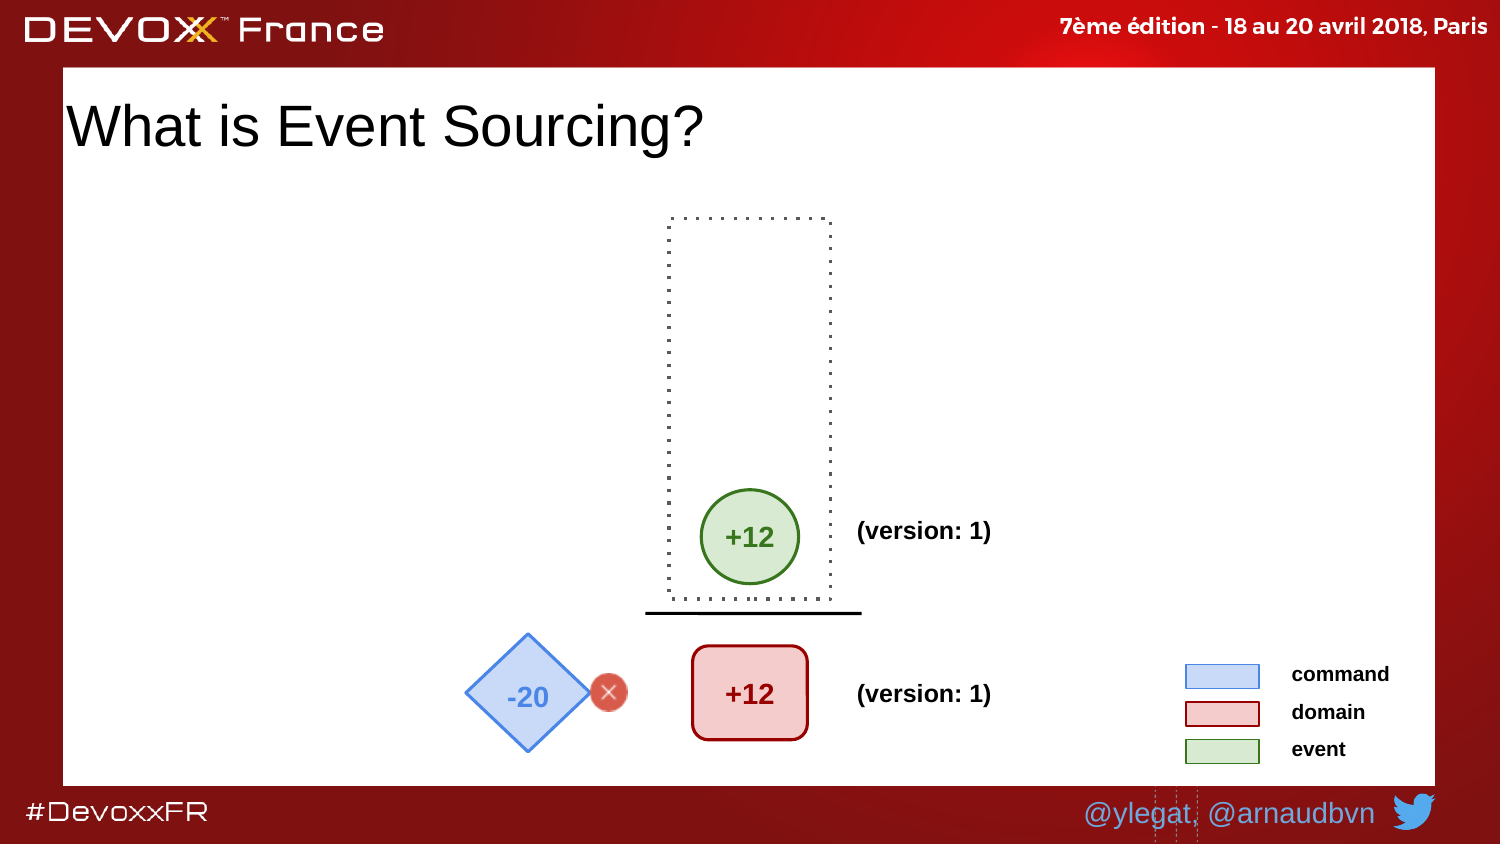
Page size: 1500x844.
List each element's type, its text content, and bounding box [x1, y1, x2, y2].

text_box [1185, 702, 1260, 726]
text_box domain [1276, 683, 1428, 720]
text_box [497, 633, 559, 663]
text_box -20 [487, 663, 569, 722]
text_box [465, 672, 487, 713]
text_box [794, 516, 799, 557]
text_box [1185, 664, 1260, 689]
text_box (version: 1) [841, 499, 1012, 562]
title What is Event Sourcing? [51, 72, 1449, 167]
text_box event [1276, 720, 1428, 783]
text_box +12 [692, 645, 808, 740]
text_box [1185, 739, 1260, 764]
text_box [701, 516, 706, 557]
text_box [569, 672, 590, 713]
text_box command [1276, 645, 1428, 683]
text_box [717, 489, 783, 502]
text_box (version: 1) [841, 662, 1012, 724]
text_box @ylegat, @arnaudbvn [1068, 779, 1399, 844]
text_box [496, 722, 560, 752]
picture [0, 0, 1500, 844]
text_box +12 [706, 502, 794, 584]
